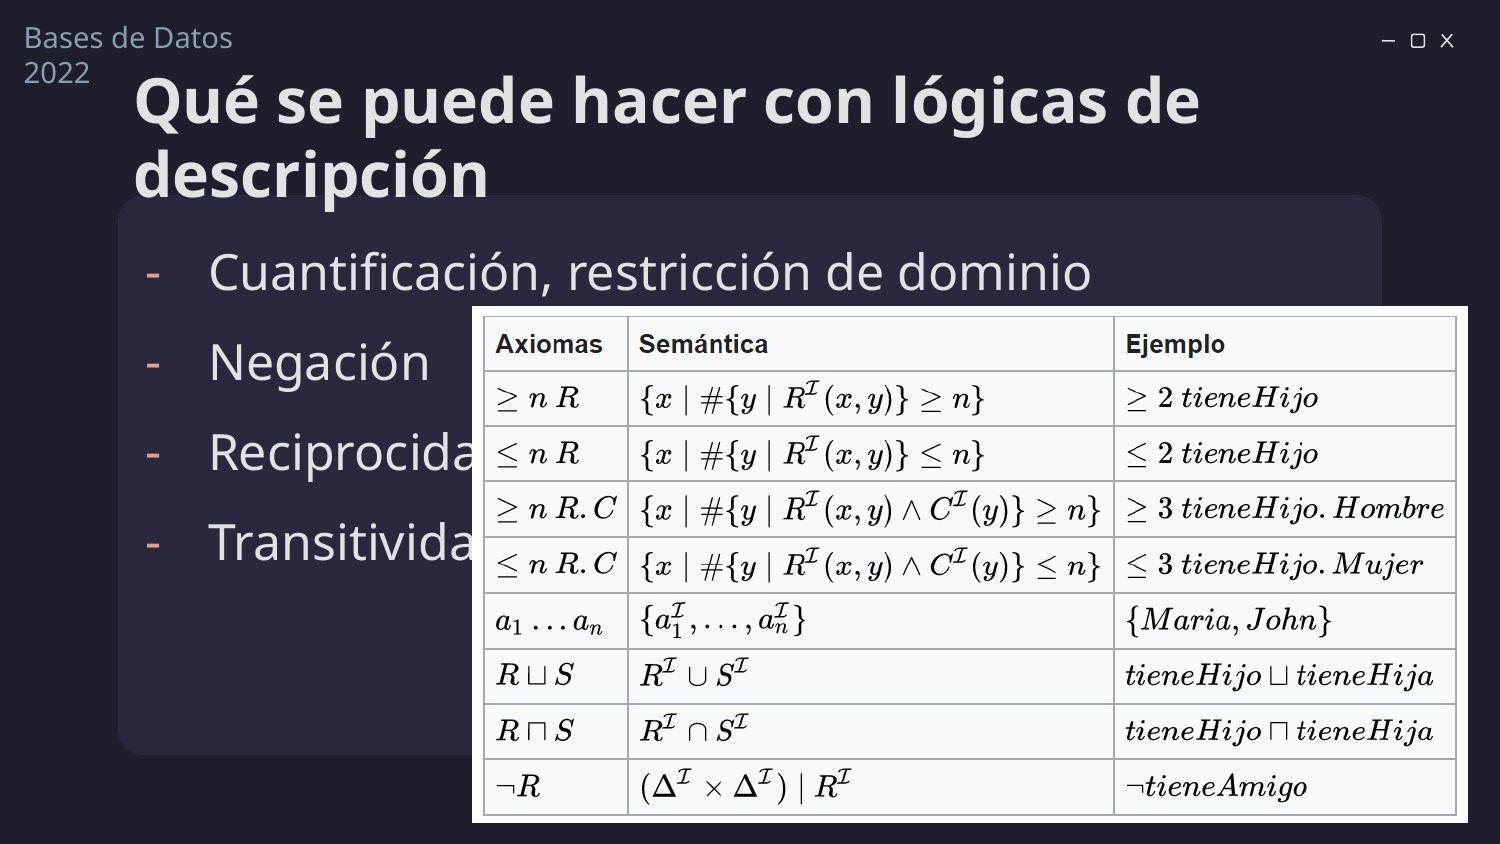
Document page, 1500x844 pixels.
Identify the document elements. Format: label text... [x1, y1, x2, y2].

title Qué se puede hacer con lógicas de descripción [118, 88, 1382, 183]
picture [472, 306, 1468, 823]
list Cuantificación, restricción de dominio Negación Reciprocidad Transitividad [118, 195, 1382, 750]
